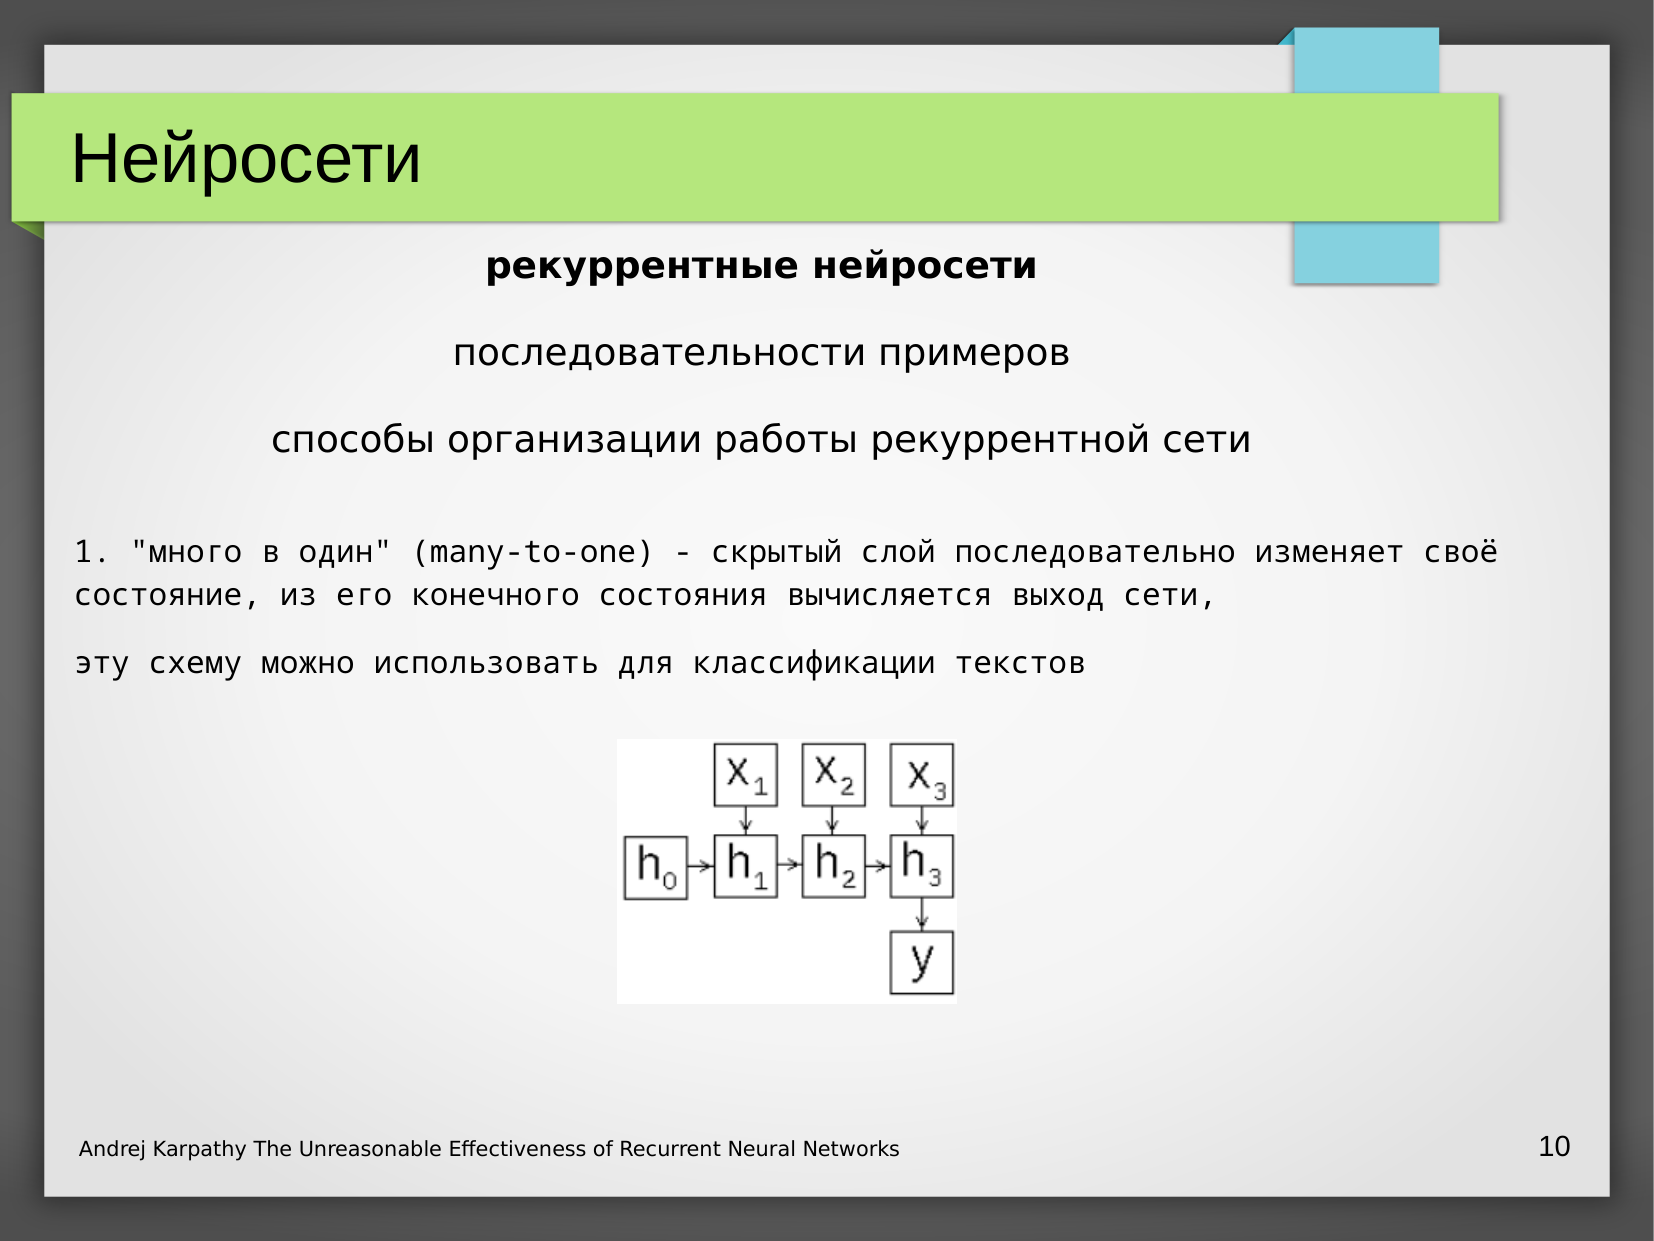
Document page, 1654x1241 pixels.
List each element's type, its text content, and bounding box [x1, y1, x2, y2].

text_box рекуррентные нейросети последовательности примеров способы организации работы рекуррентной сети [224, 236, 1300, 513]
text_box 1. "много в один" (many-to-one) - скрытый слой последовательно изменяет своё состояние, из его конечного состояния вычисляется выход сети, эту схему можно использовать для классификации текстов [59, 522, 1595, 687]
text_box Andrej Karpathy The Unreasonable Effectiveness of Recurrent Neural Networks [64, 1130, 922, 1170]
title Нейросети [70, 118, 1205, 199]
picture [0, 0, 1654, 1241]
